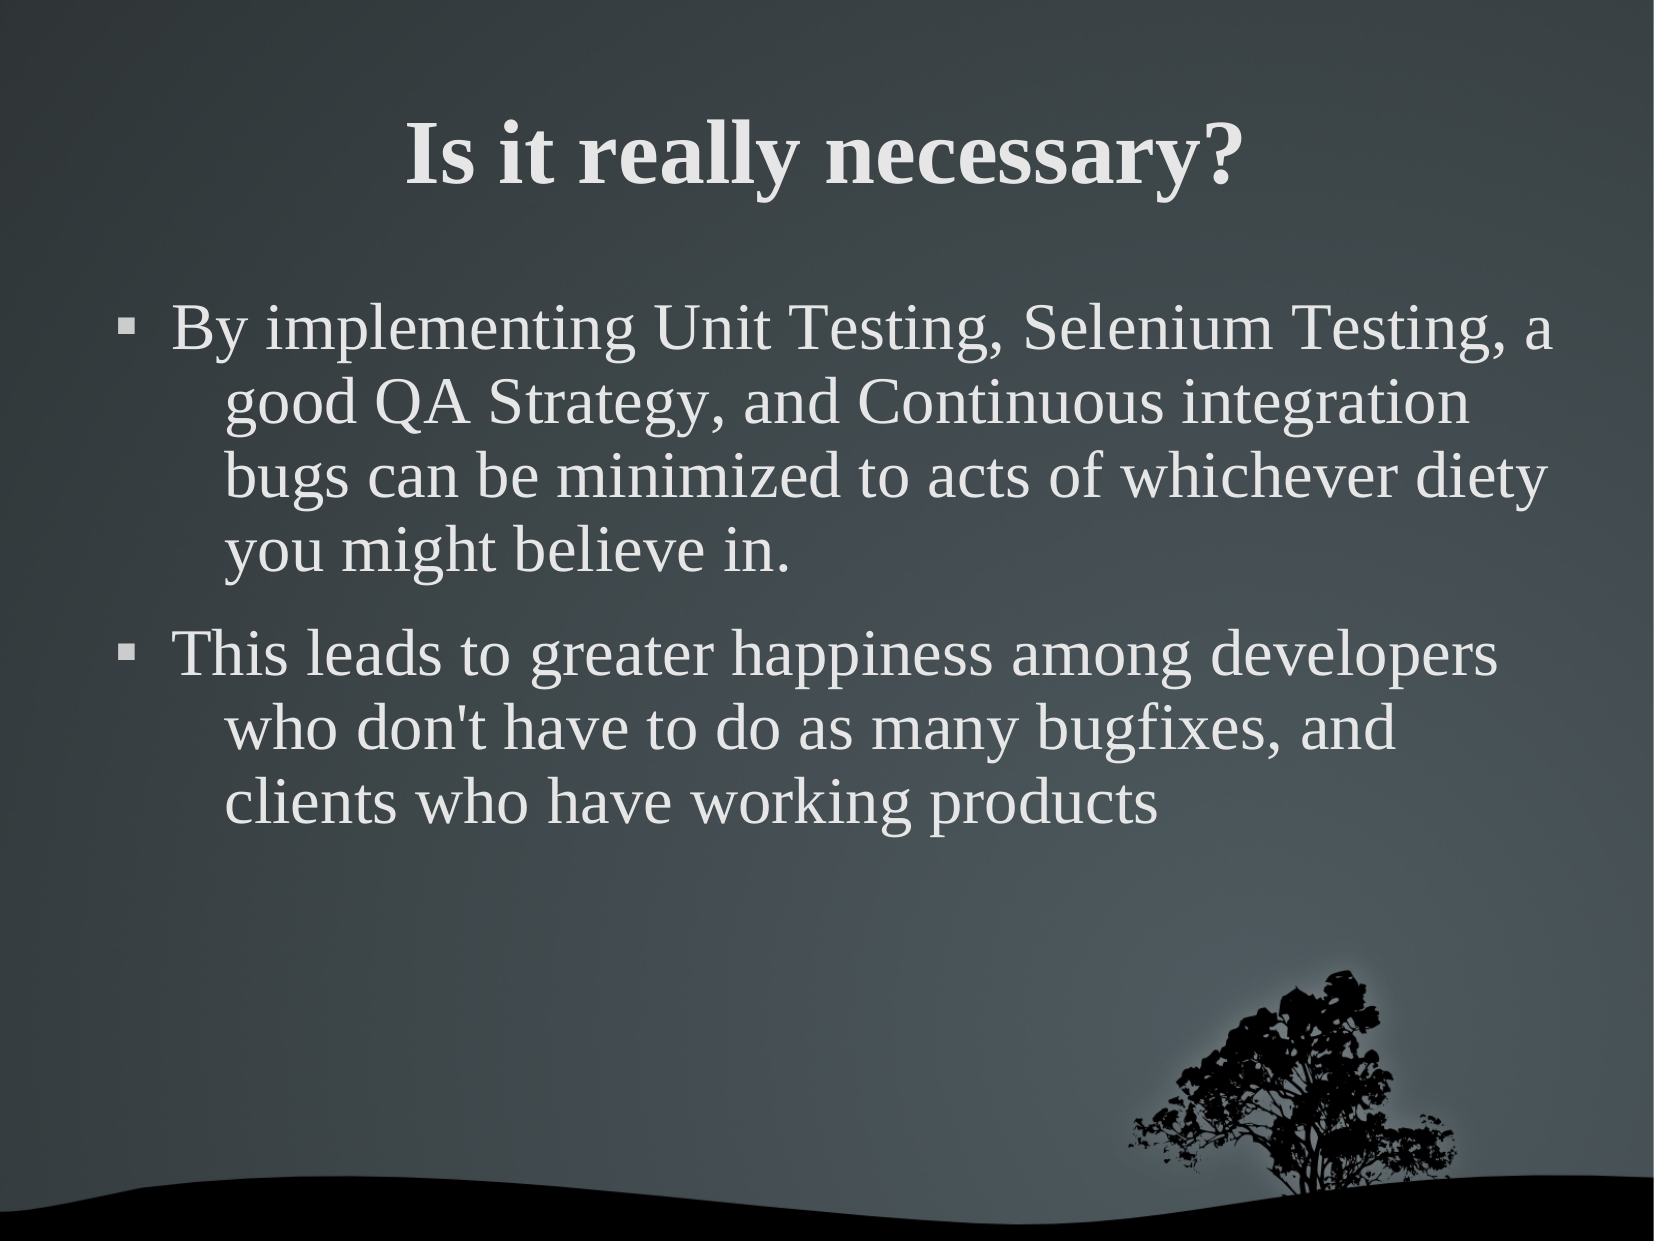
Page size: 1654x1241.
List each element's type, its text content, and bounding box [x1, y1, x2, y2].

title Is it really necessary? [82, 49, 1571, 257]
picture [0, 0, 1654, 1241]
list By implementing Unit Testing, Selenium Testing, a good QA Strategy, and Continuous integration bugs can be minimized to acts of whichever diety you might believe in. This leads to greater happiness among developers who don't have to do as many bugfixes, and clients who have working products [82, 290, 1571, 1109]
